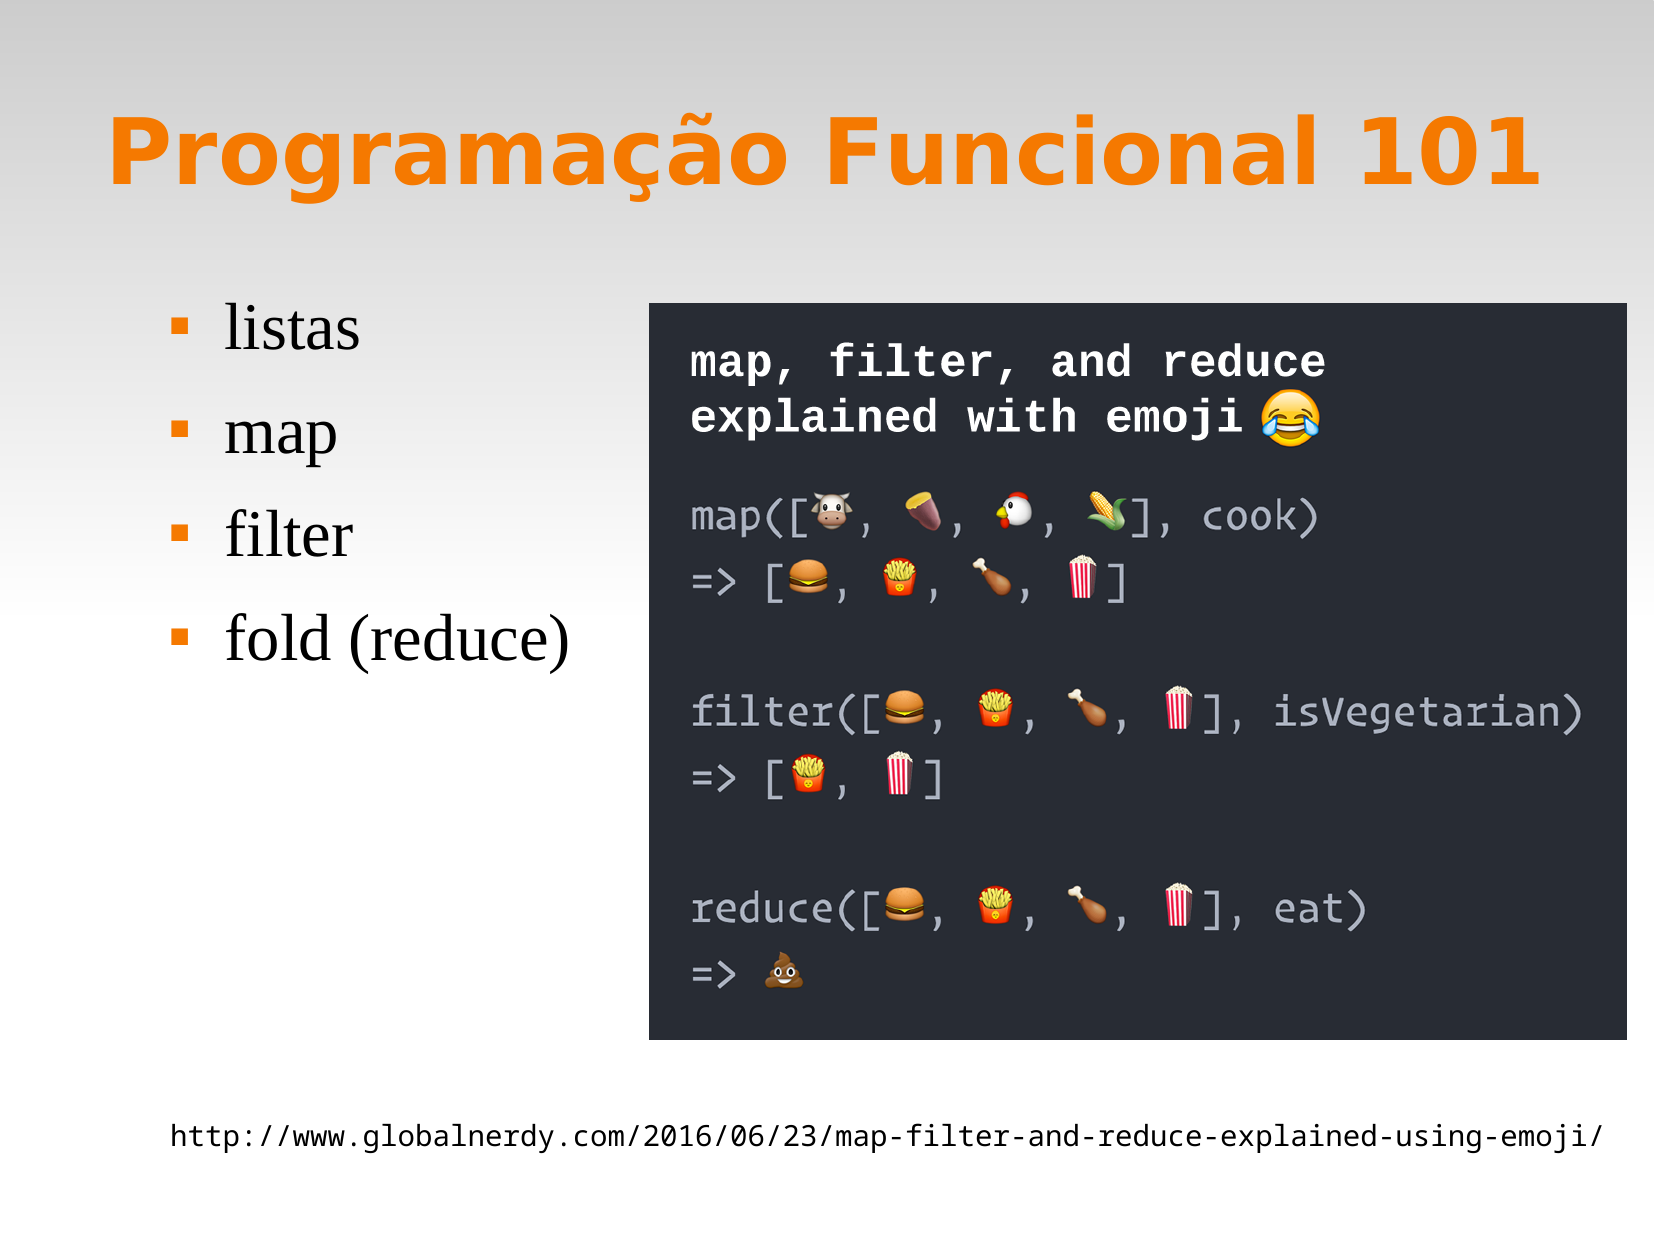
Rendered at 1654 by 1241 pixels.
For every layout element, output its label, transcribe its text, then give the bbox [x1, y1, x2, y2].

picture [649, 303, 1627, 1040]
title Programação Funcional 101 [82, 49, 1571, 257]
list listas map filter fold (reduce) [82, 290, 1571, 1241]
text_box http://www.globalnerdy.com/2016/06/23/map-filter-and-reduce-explained-using-emoji/ [155, 1107, 1635, 1165]
